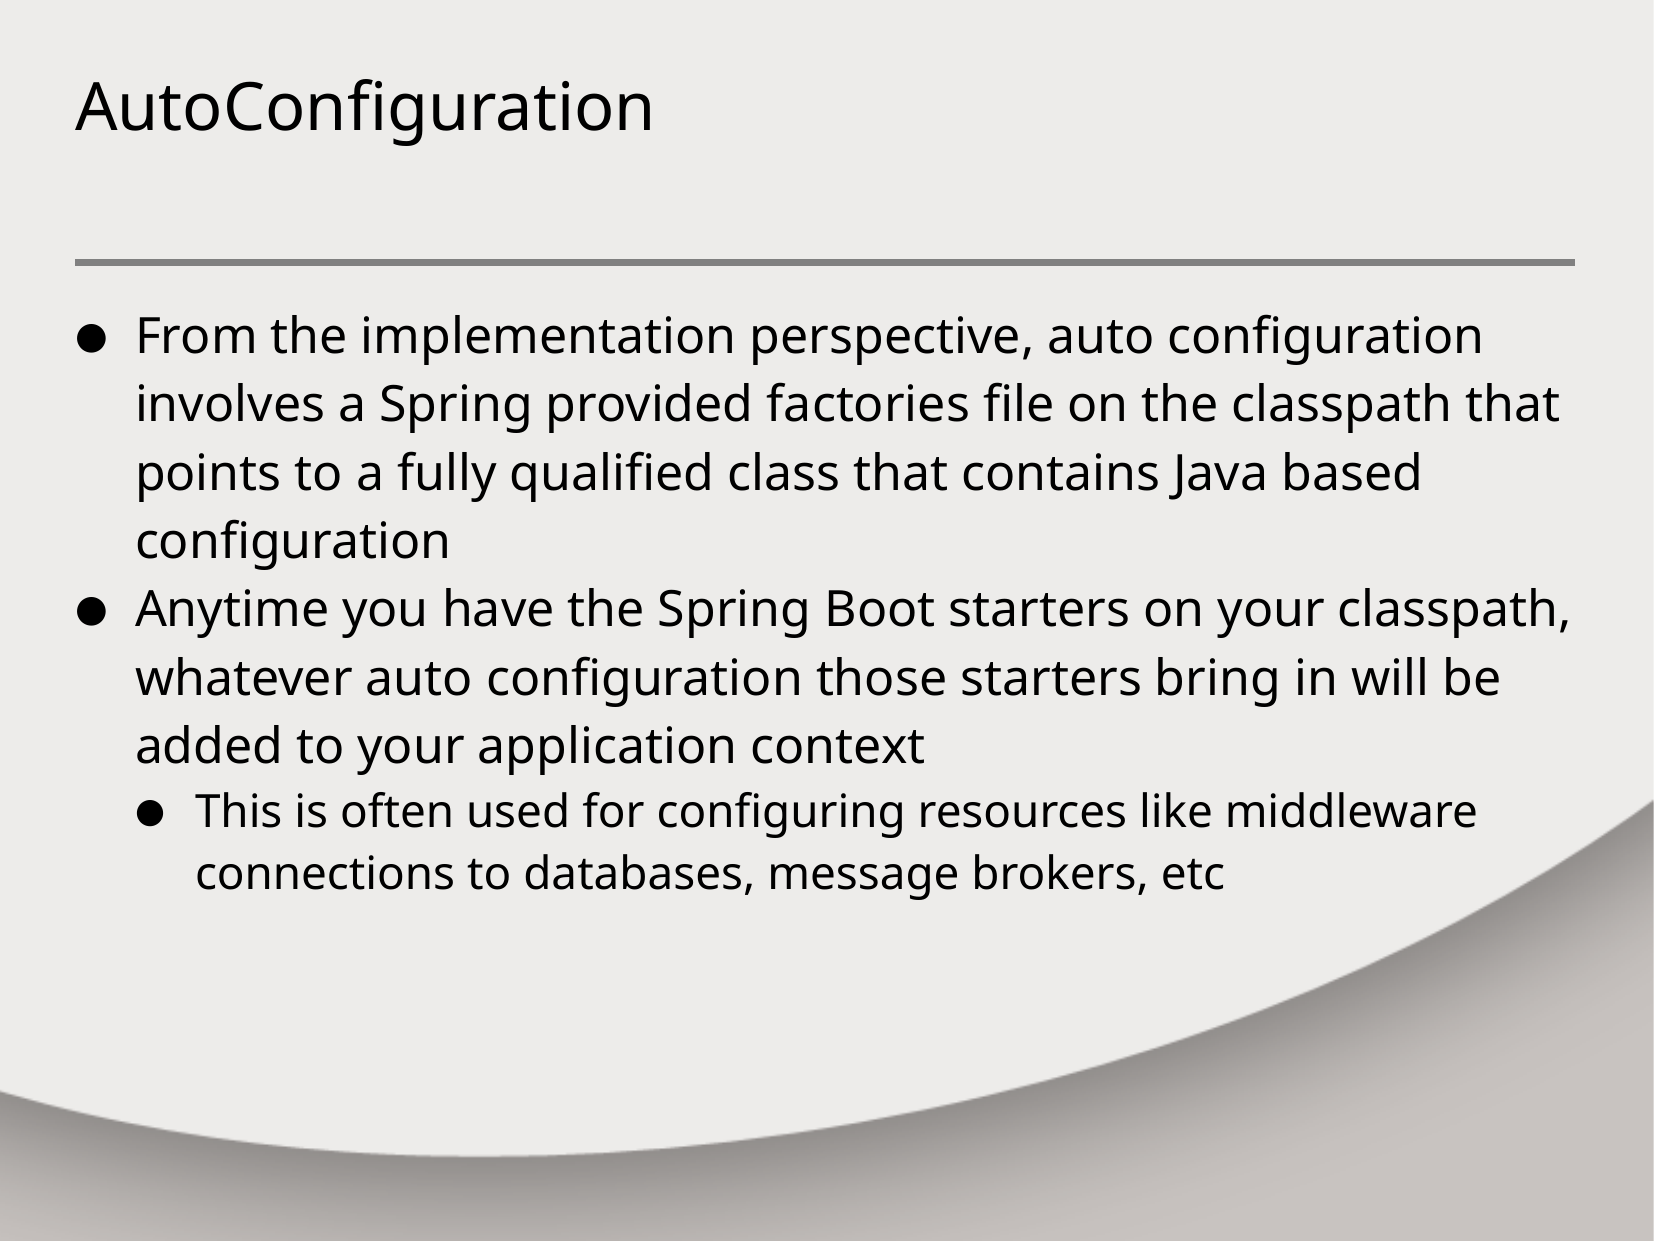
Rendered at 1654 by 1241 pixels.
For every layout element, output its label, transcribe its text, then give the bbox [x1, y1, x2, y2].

title AutoConfiguration [75, 75, 1576, 226]
list From the implementation perspective, auto configuration involves a Spring provided factories file on the classpath that points to a fully qualified class that contains Java based configuration Anytime you have the Spring Boot starters on your classpath, whatever auto configuration those starters bring in will be added to your application context This is often used for configuring resources like middleware connections to databases, message brokers, etc [75, 300, 1576, 1163]
picture [0, 0, 1654, 1241]
